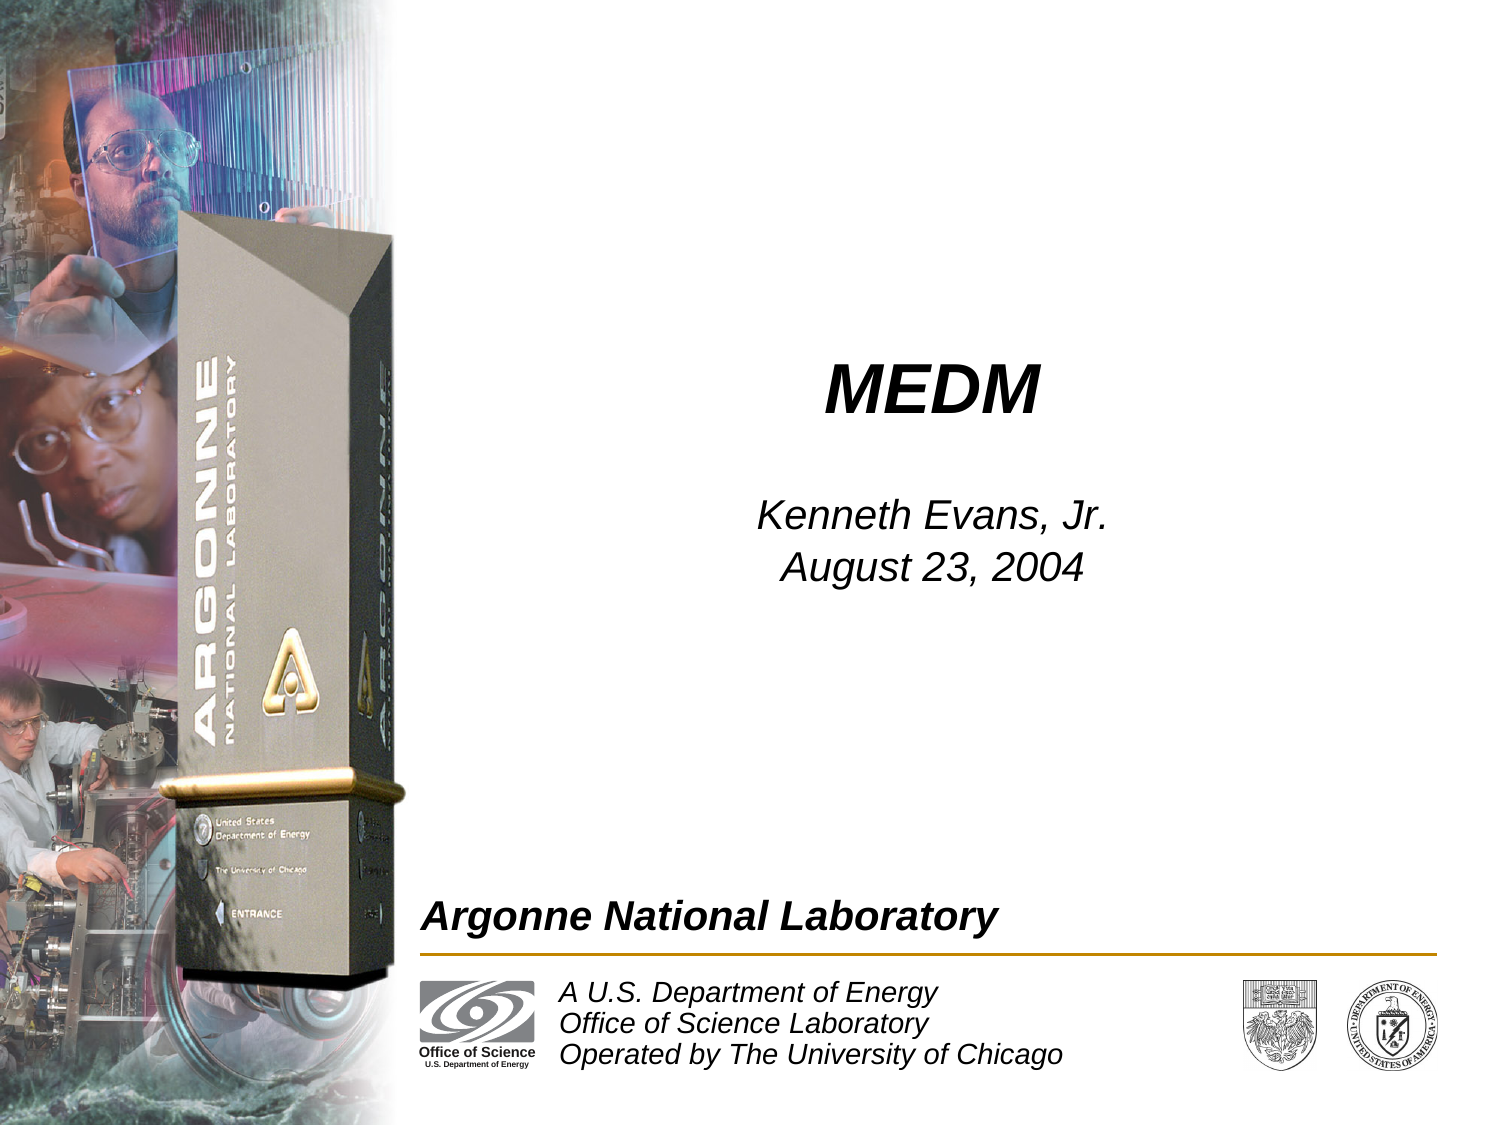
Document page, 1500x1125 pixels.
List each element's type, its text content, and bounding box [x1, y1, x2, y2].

picture [1243, 980, 1317, 1071]
picture [1347, 980, 1438, 1071]
title MEDM [403, 341, 1462, 436]
subtitle Kenneth Evans, Jr. August 23, 2004 [403, 484, 1464, 715]
picture [0, 0, 413, 1125]
